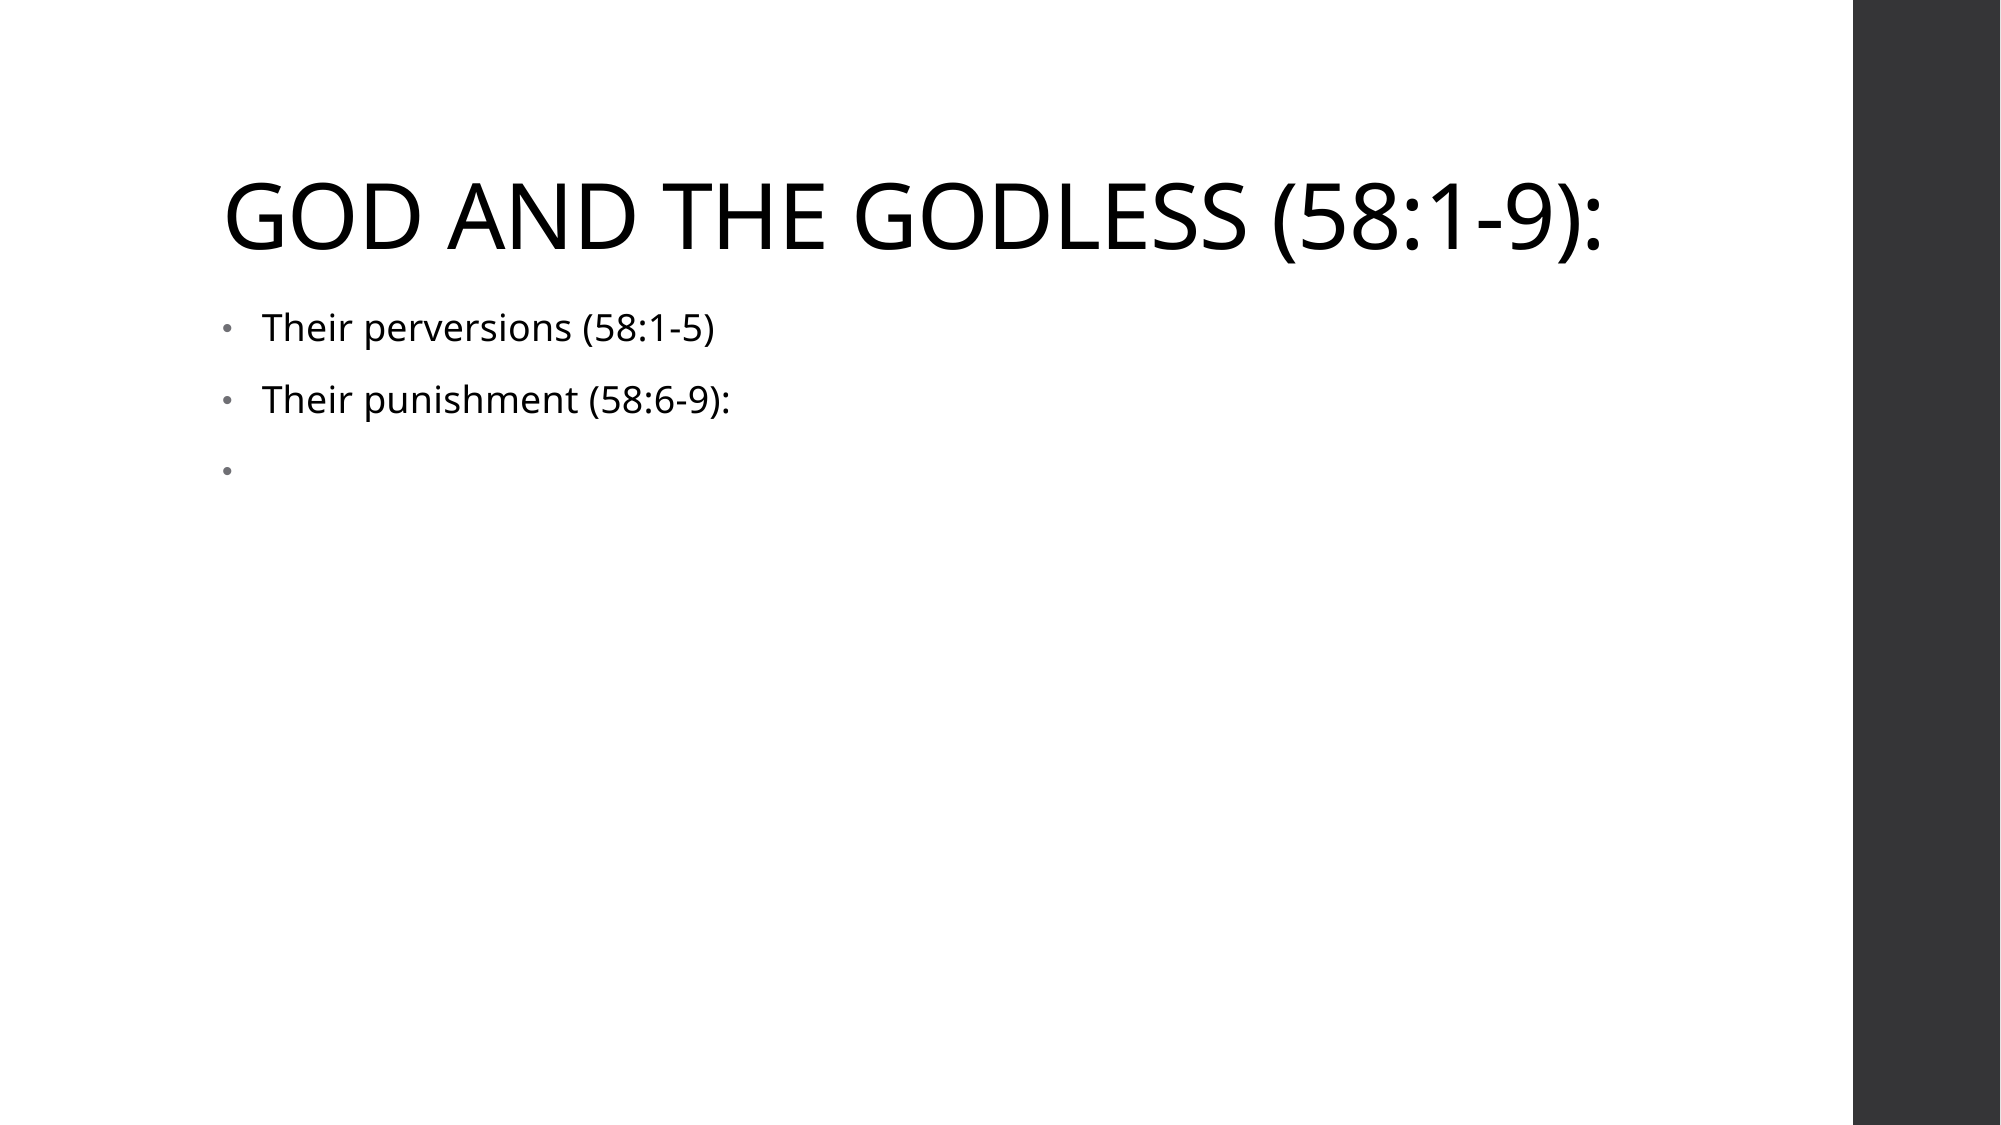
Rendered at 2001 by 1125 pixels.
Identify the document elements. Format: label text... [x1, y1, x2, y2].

title GOD AND THE GODLESS (58:1-9): [206, 60, 1797, 278]
list Their perversions (58:1-5) Their punishment (58:6-9): [206, 299, 1617, 1014]
